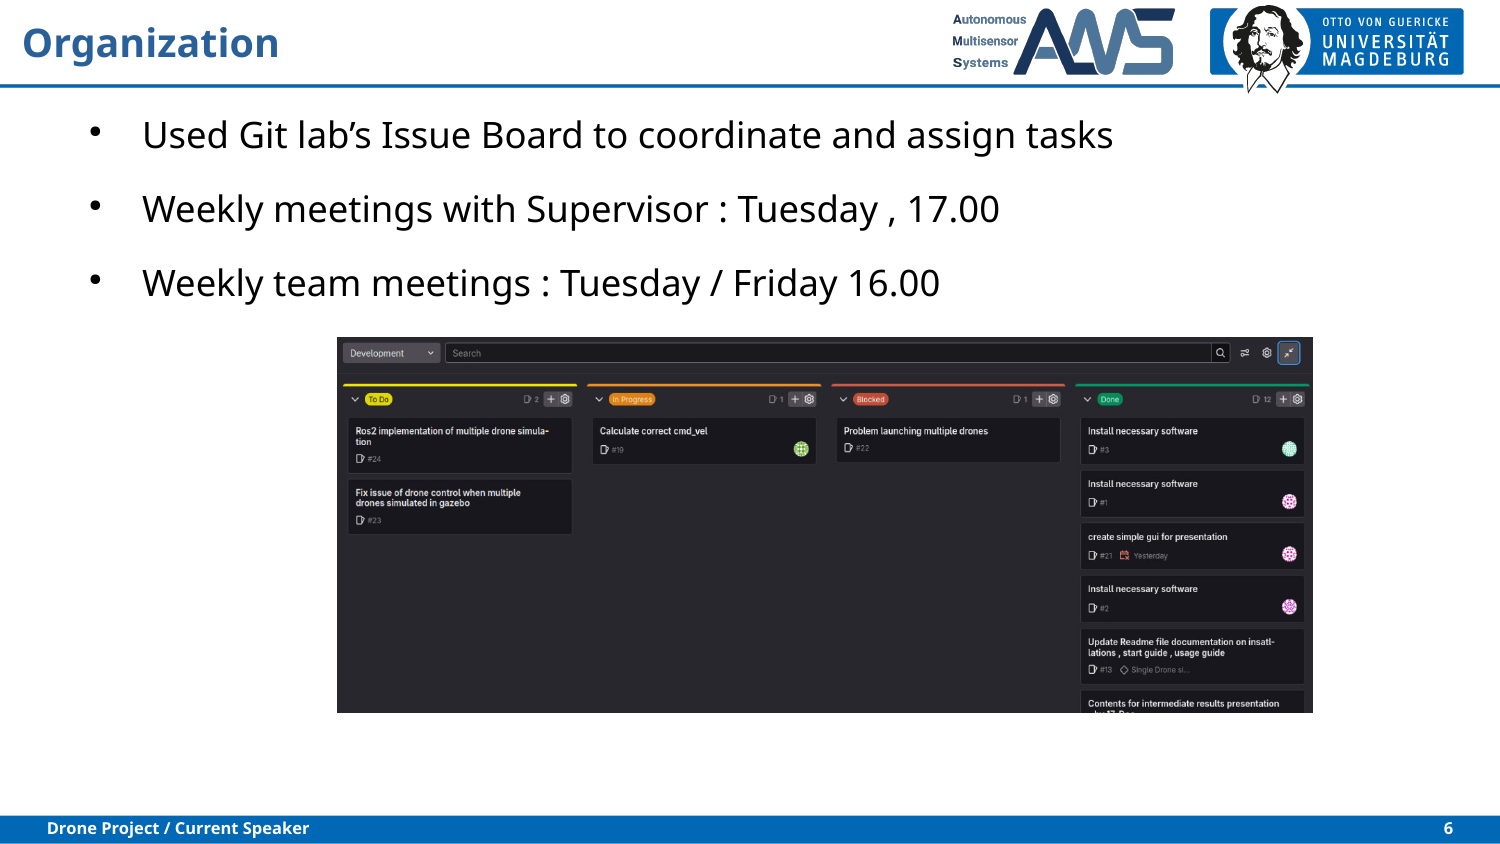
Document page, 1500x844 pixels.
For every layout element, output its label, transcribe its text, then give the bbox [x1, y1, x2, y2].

list Used Git lab’s Issue Board to coordinate and assign tasks Weekly meetings with Supervisor : Tuesday , 17.00 Weekly team meetings : Tuesday / Friday 16.00 [71, 112, 1429, 721]
picture [0, 0, 1500, 103]
title Organization [0, 0, 943, 86]
picture [337, 337, 1313, 713]
